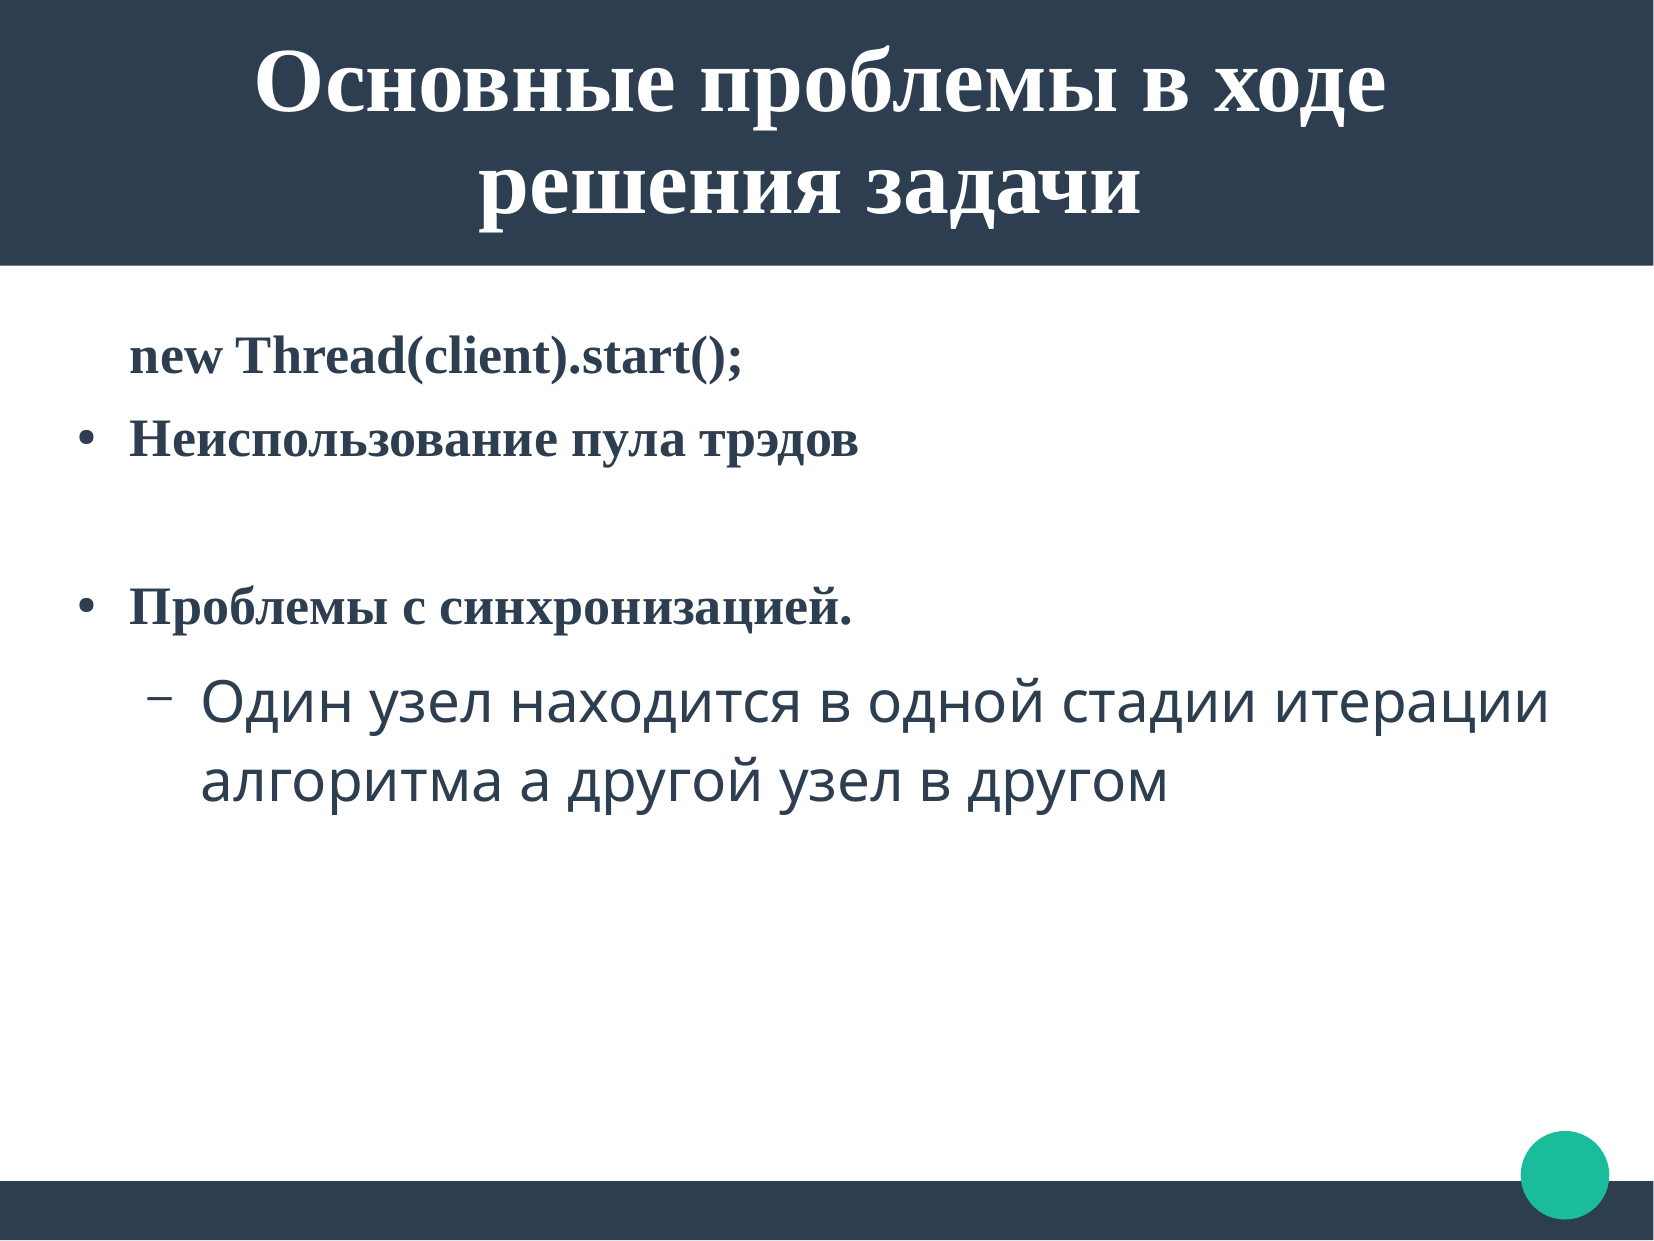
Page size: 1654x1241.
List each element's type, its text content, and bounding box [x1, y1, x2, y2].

list new Thread(client).start(); Неиспользование пула трэдов Проблемы с синхронизацией. Один узел находится в одной стадии итерации алгоритма а другой узел в другом [59, 324, 1595, 1152]
title Основные проблемы в ходе решения задачи [254, 22, 1411, 241]
